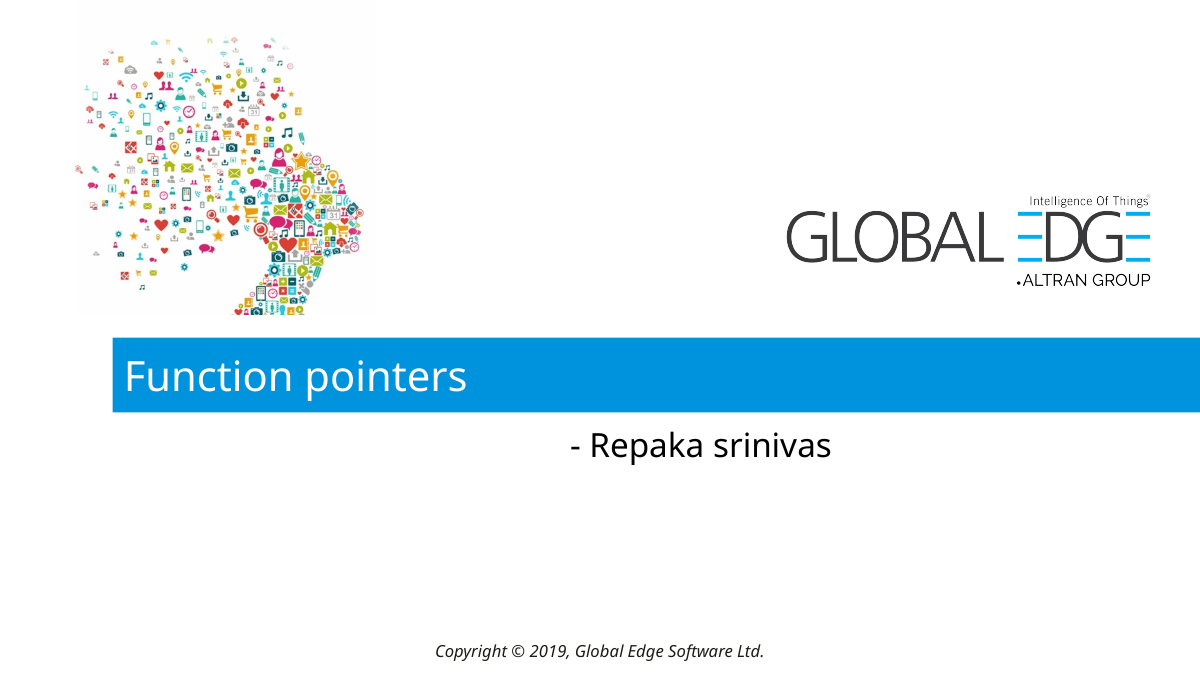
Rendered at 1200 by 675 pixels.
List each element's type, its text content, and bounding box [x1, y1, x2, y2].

picture [779, 184, 1158, 296]
list - Repaka srinivas [112, 412, 975, 475]
title Function pointers [112, 337, 1200, 413]
picture [75, 0, 377, 315]
